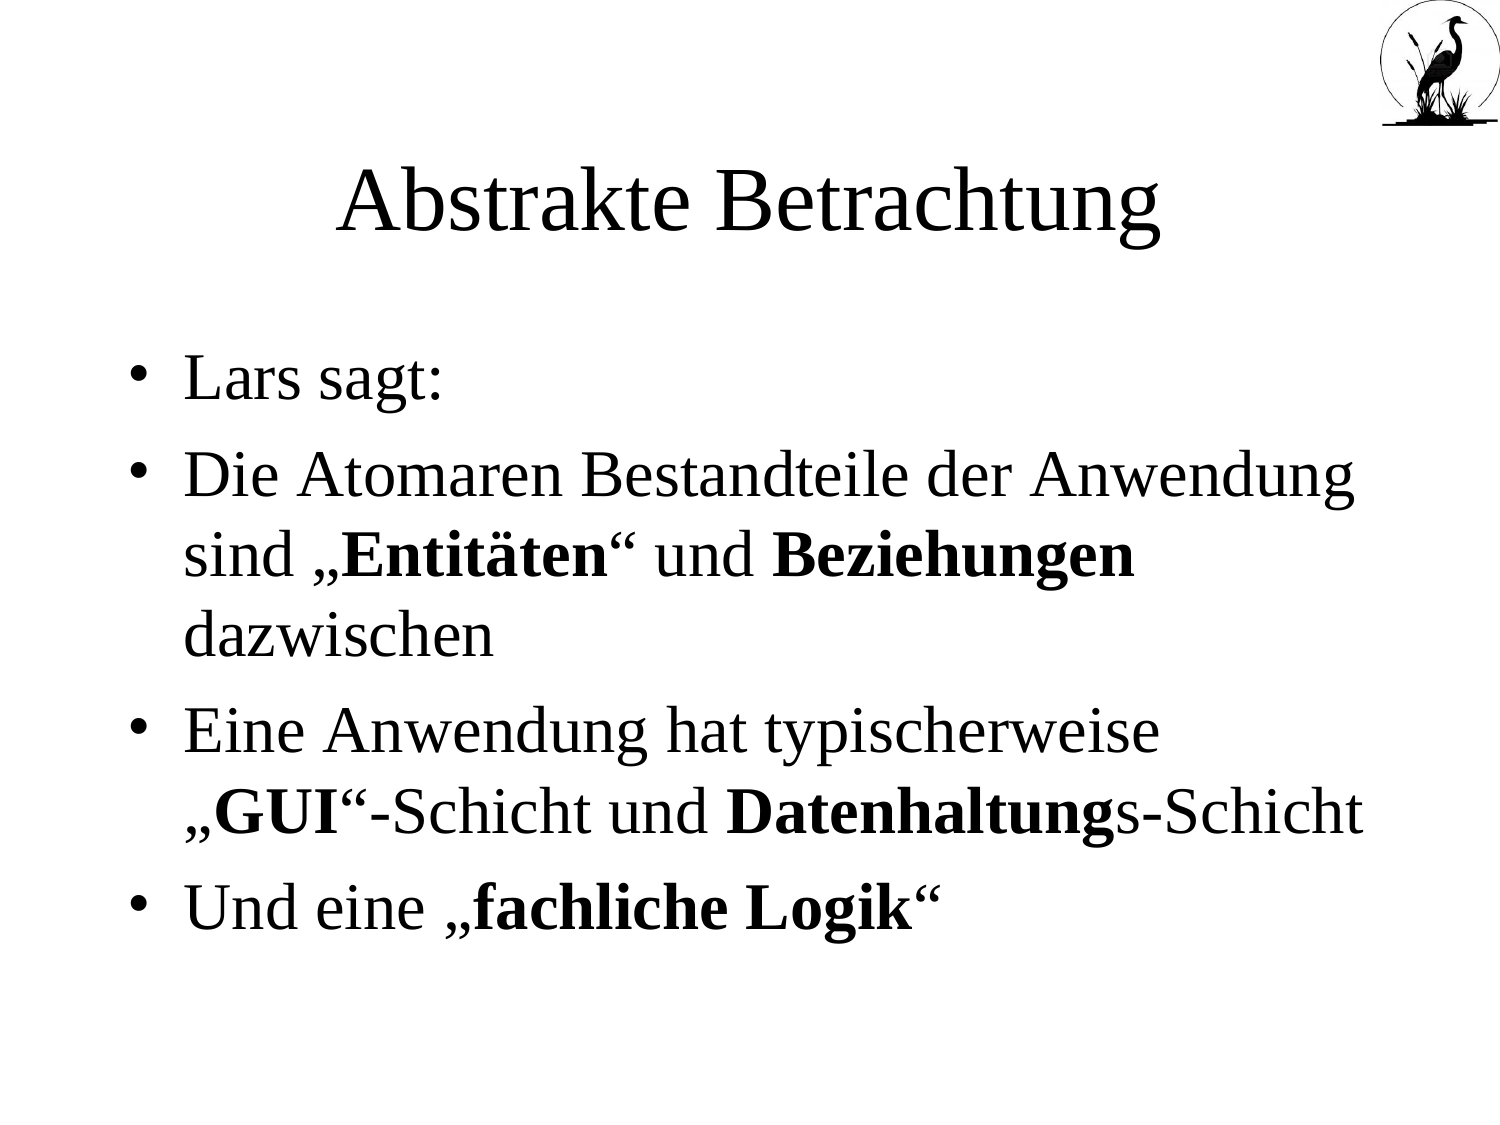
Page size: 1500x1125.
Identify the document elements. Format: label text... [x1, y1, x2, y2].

title Abstrakte Betrachtung [112, 99, 1388, 288]
list Lars sagt: Die Atomaren Bestandteile der Anwendung sind „Entitäten“ und Beziehungen dazwischen Eine Anwendung hat typischerweise „GUI“-Schicht und Datenhaltungs-Schicht Und eine „fachliche Logik“ [112, 324, 1388, 1001]
picture [1380, 0, 1500, 126]
